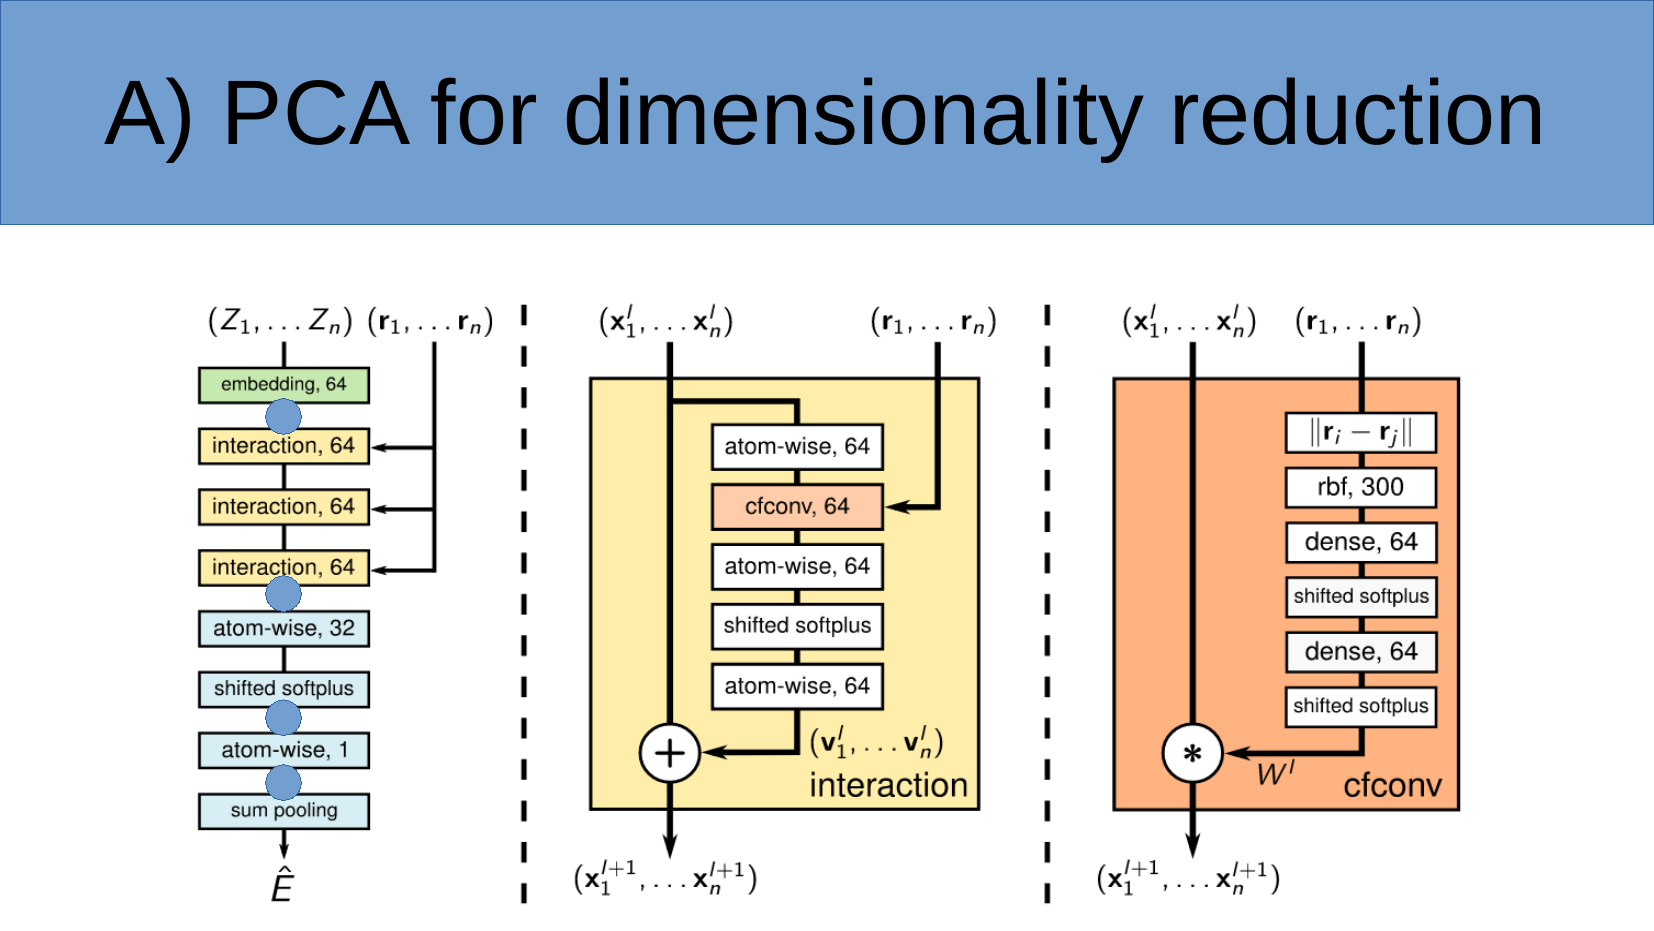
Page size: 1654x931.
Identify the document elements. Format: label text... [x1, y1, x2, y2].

text_box [265, 398, 302, 435]
text_box [265, 764, 302, 801]
text_box [265, 699, 302, 736]
title A) PCA for dimensionality reduction [82, 35, 1571, 191]
text_box [0, 0, 1654, 225]
picture [177, 264, 1536, 931]
text_box [265, 575, 302, 612]
